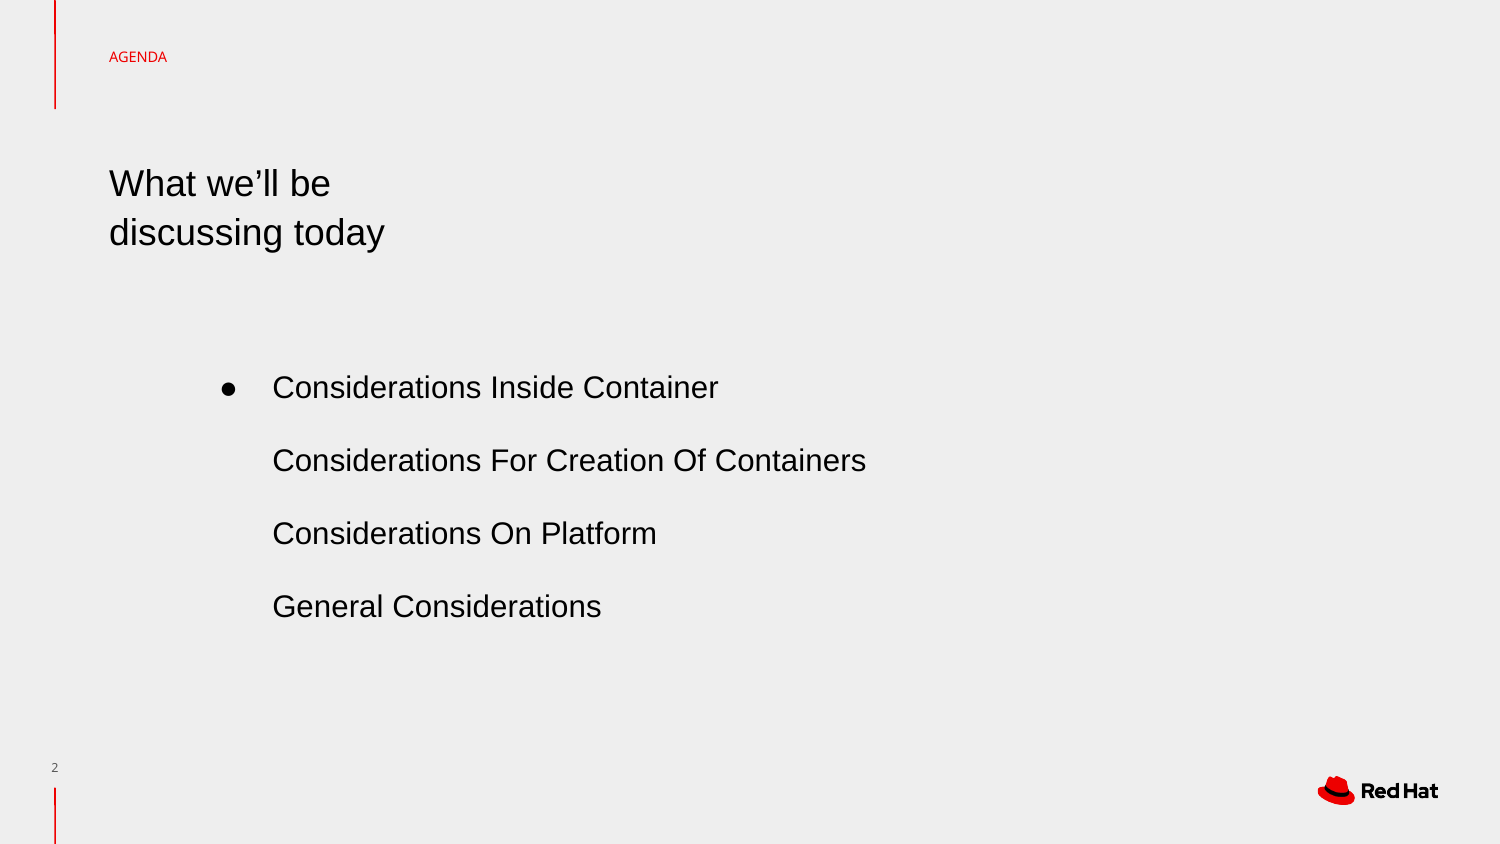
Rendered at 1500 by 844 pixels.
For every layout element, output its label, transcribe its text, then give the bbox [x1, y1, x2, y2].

picture [1317, 776, 1438, 805]
subtitle AGENDA [55, 6, 689, 108]
slide_number <number> [10, 759, 101, 777]
title Considerations Inside Container Considerations For Creation Of Containers Considerations On Platform General Considerations [197, 332, 963, 628]
title What we’ll be discussing today [55, 145, 1285, 265]
